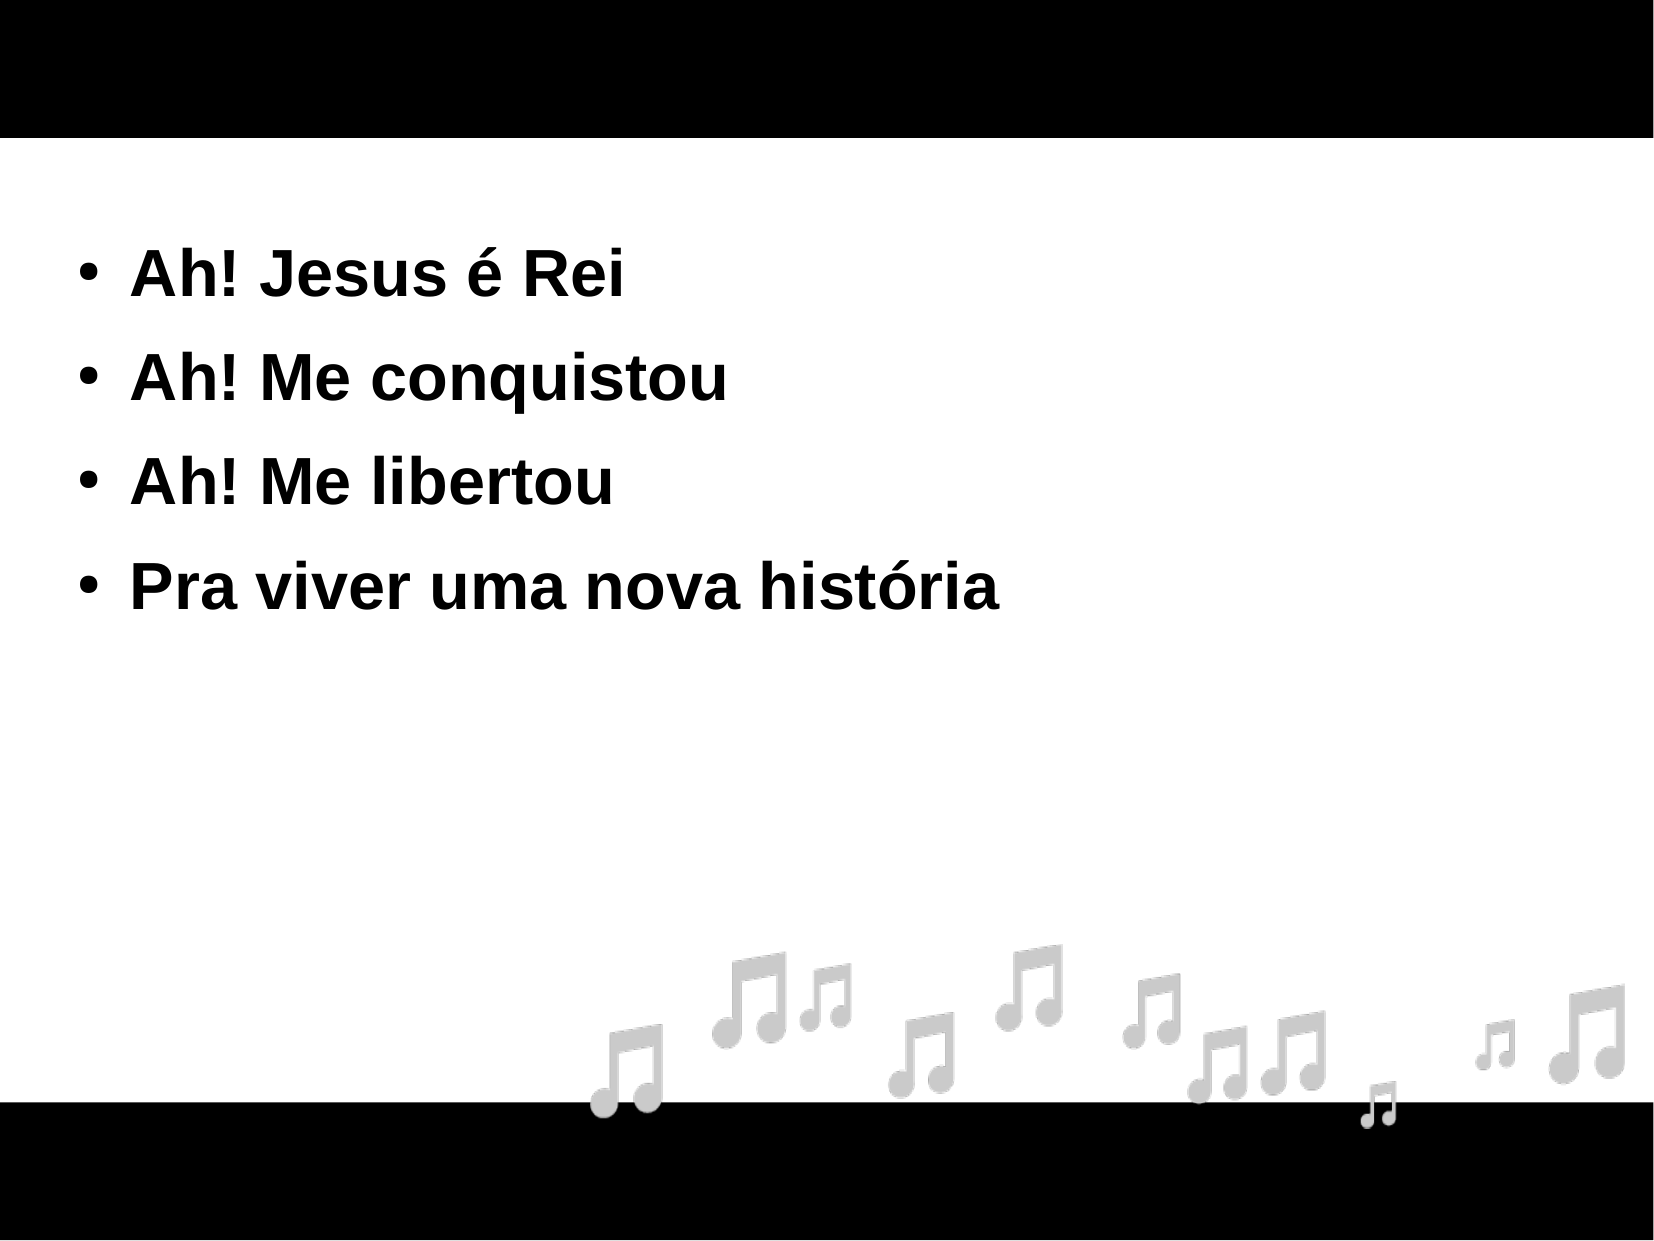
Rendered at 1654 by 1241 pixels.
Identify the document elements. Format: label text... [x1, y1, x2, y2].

list Ah! Jesus é Rei Ah! Me conquistou Ah! Me libertou Pra viver uma nova história [59, 236, 1595, 1024]
